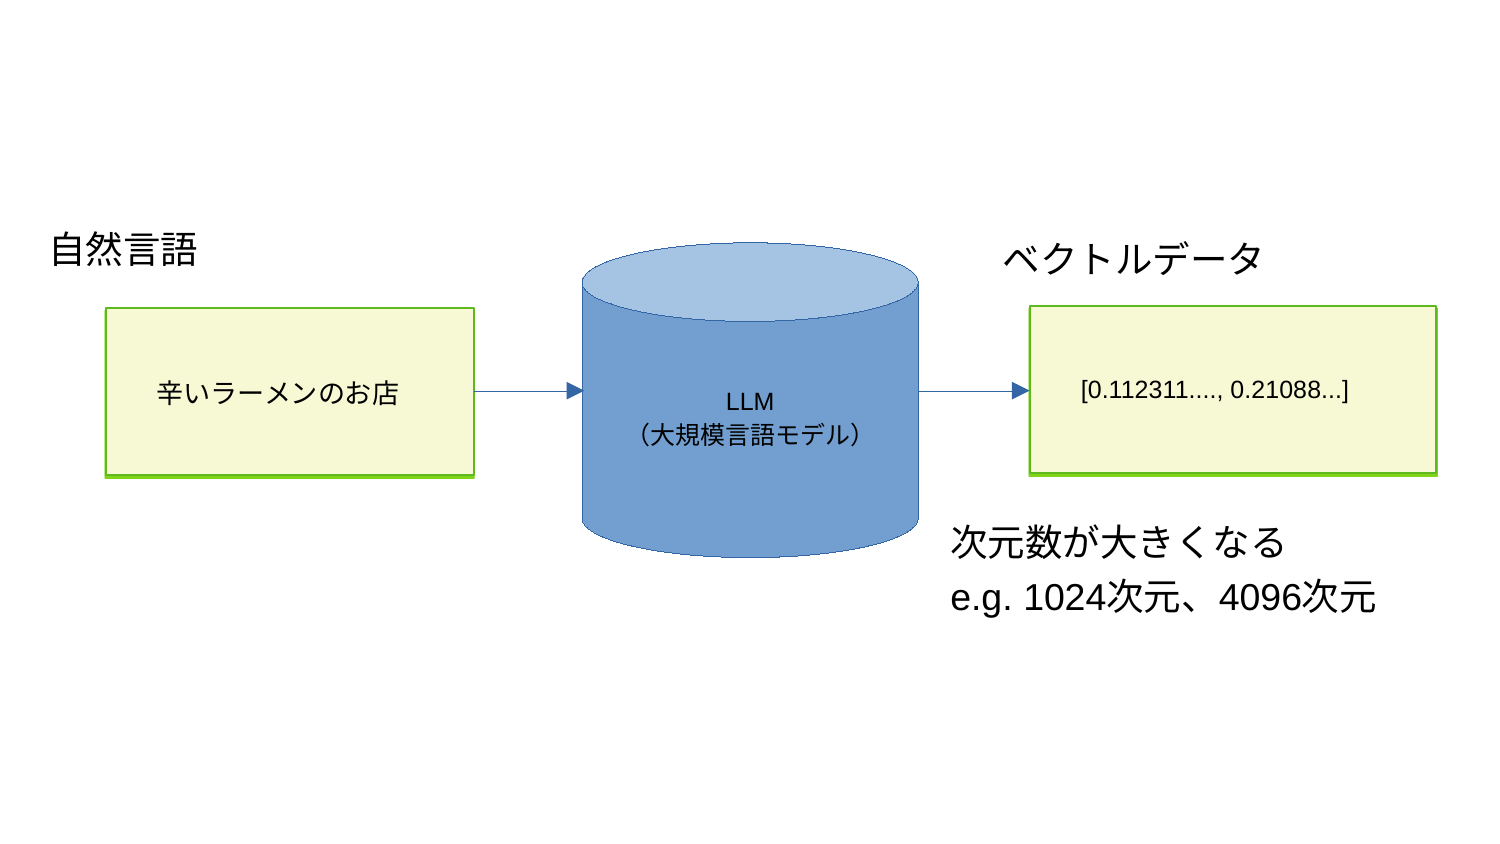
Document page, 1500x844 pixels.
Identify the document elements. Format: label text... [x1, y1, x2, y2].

text_box 次元数が大きくなる e.g. 1024次元、4096次元 [935, 505, 1477, 650]
text_box 辛いラーメンのお店 [105, 308, 474, 476]
text_box LLM （大規模言語モデル） [582, 284, 919, 558]
text_box [0.112311...., 0.21088...] [1029, 306, 1436, 474]
text_box ベクトルデータ [987, 222, 1335, 303]
text_box 自然言語 [33, 212, 247, 293]
